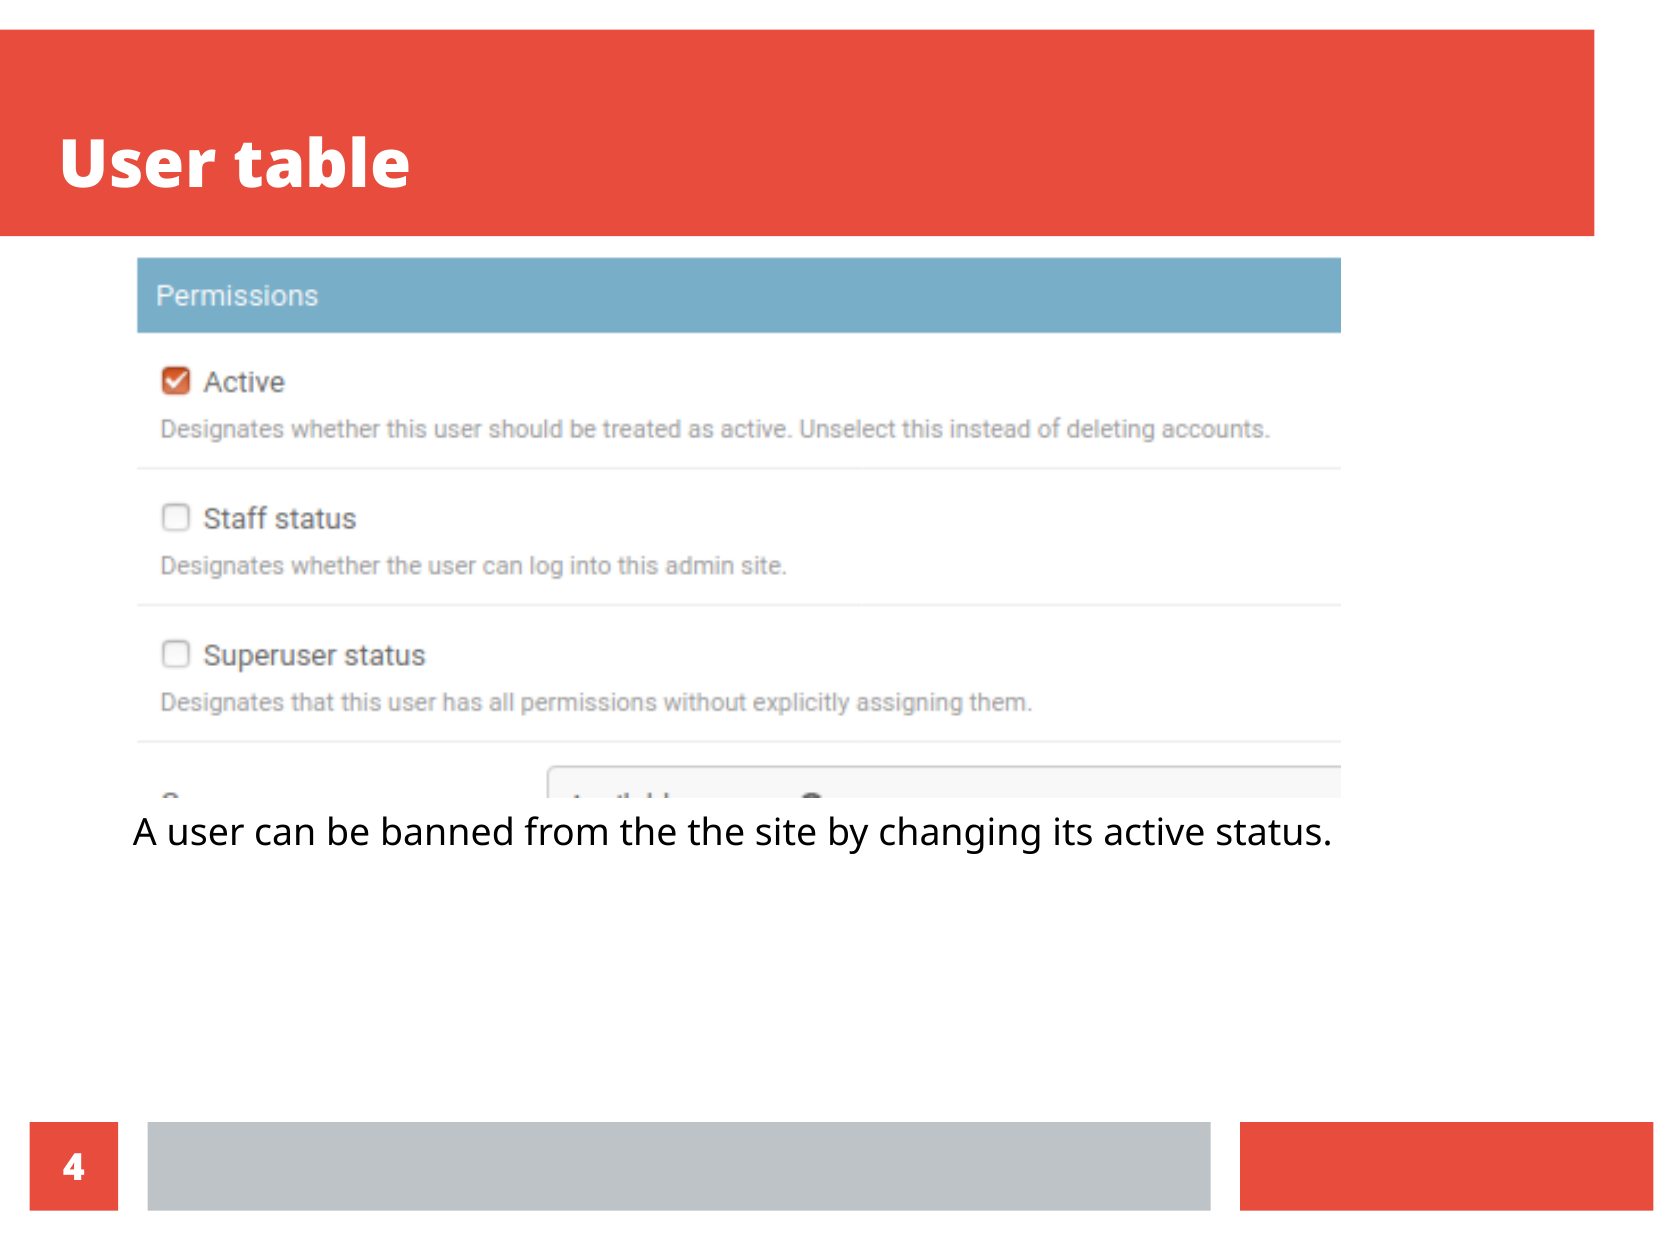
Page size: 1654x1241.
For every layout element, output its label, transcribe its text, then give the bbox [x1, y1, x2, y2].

text_box A user can be banned from the the site by changing its active status. [118, 798, 1359, 1031]
title User table [59, 59, 1595, 207]
picture [47, 247, 1341, 799]
